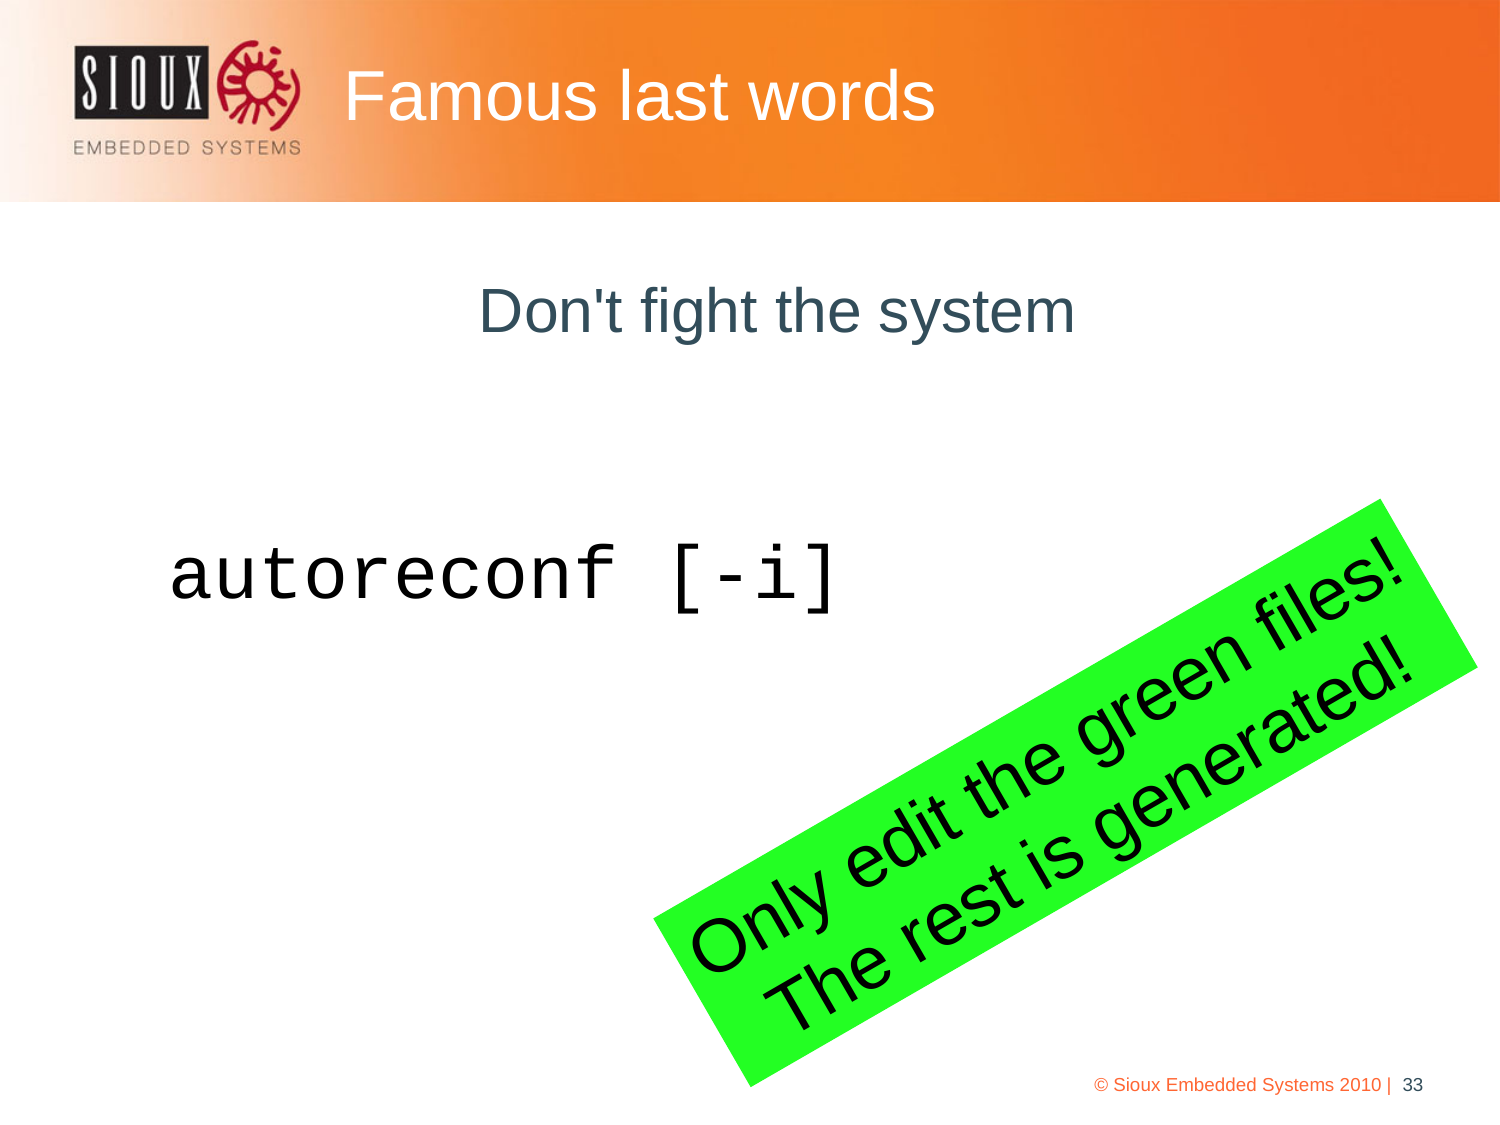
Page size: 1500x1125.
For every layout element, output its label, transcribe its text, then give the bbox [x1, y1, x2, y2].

text_box Only edit the green files! The rest is generated! [653, 498, 1478, 1088]
picture [0, 0, 1500, 202]
title Famous last words [329, 37, 1424, 163]
list Don't fight the system [75, 262, 1426, 1006]
text_box autoreconf [-i] [154, 516, 901, 621]
list Don't fight the system [893, 698, 1426, 1006]
